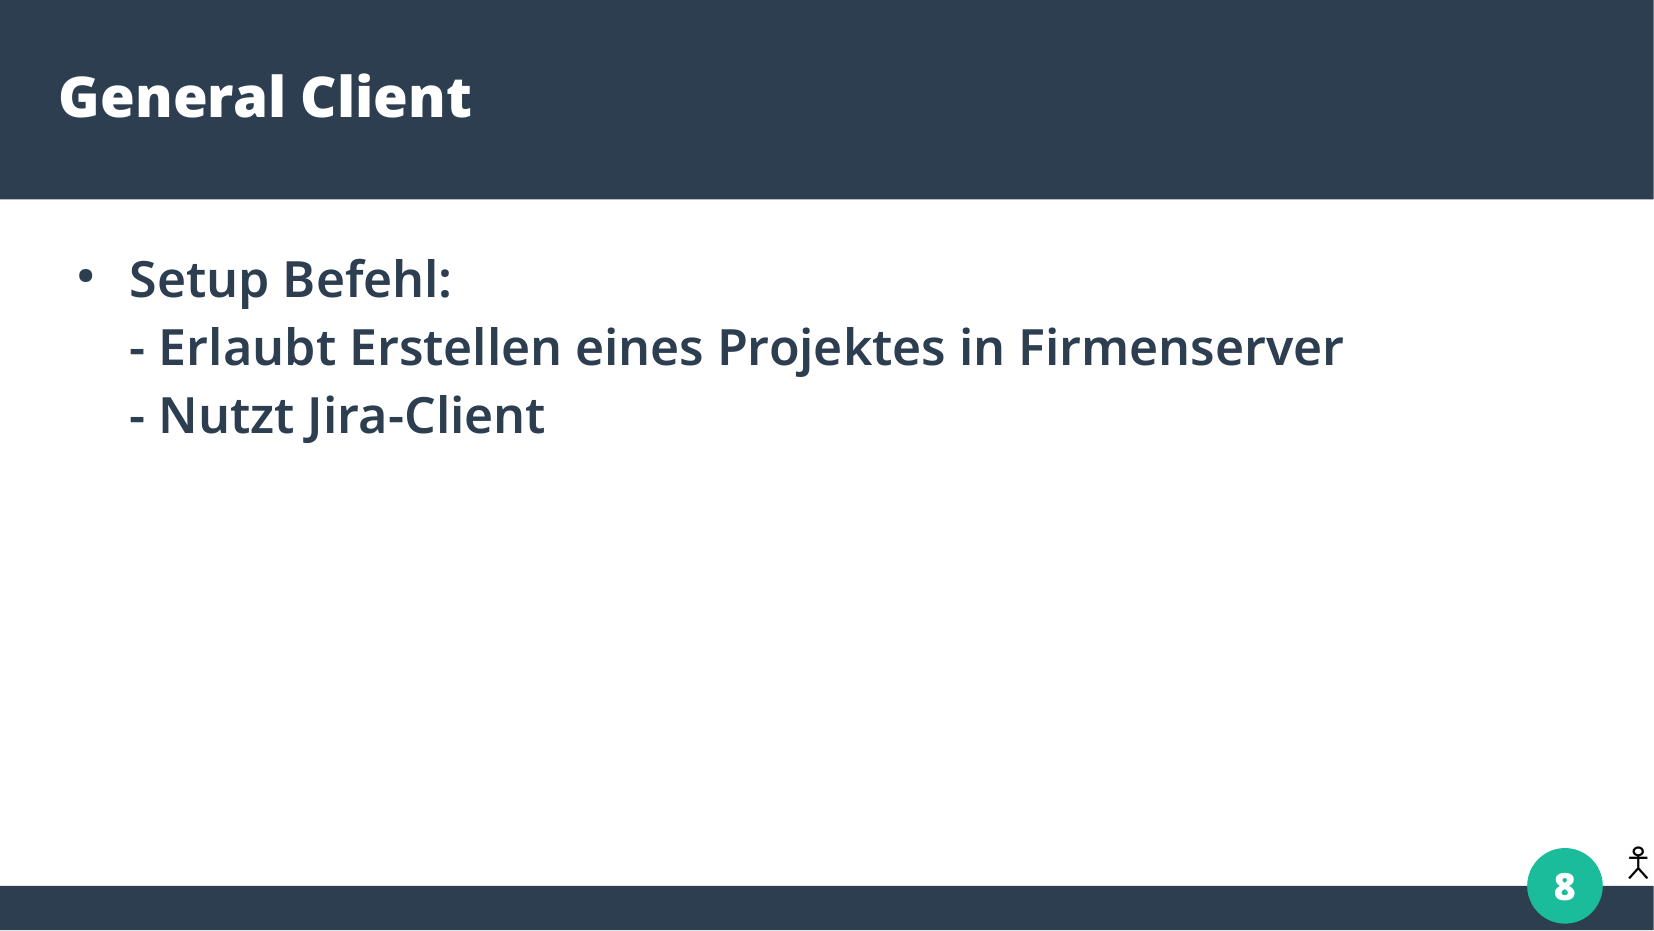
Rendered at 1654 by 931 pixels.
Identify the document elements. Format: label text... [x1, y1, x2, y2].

title General Client [59, 37, 1595, 155]
picture [1626, 843, 1651, 883]
list Setup Befehl: - Erlaubt Erstellen eines Projektes in Firmenserver - Nutzt Jira-Client [59, 243, 1595, 864]
